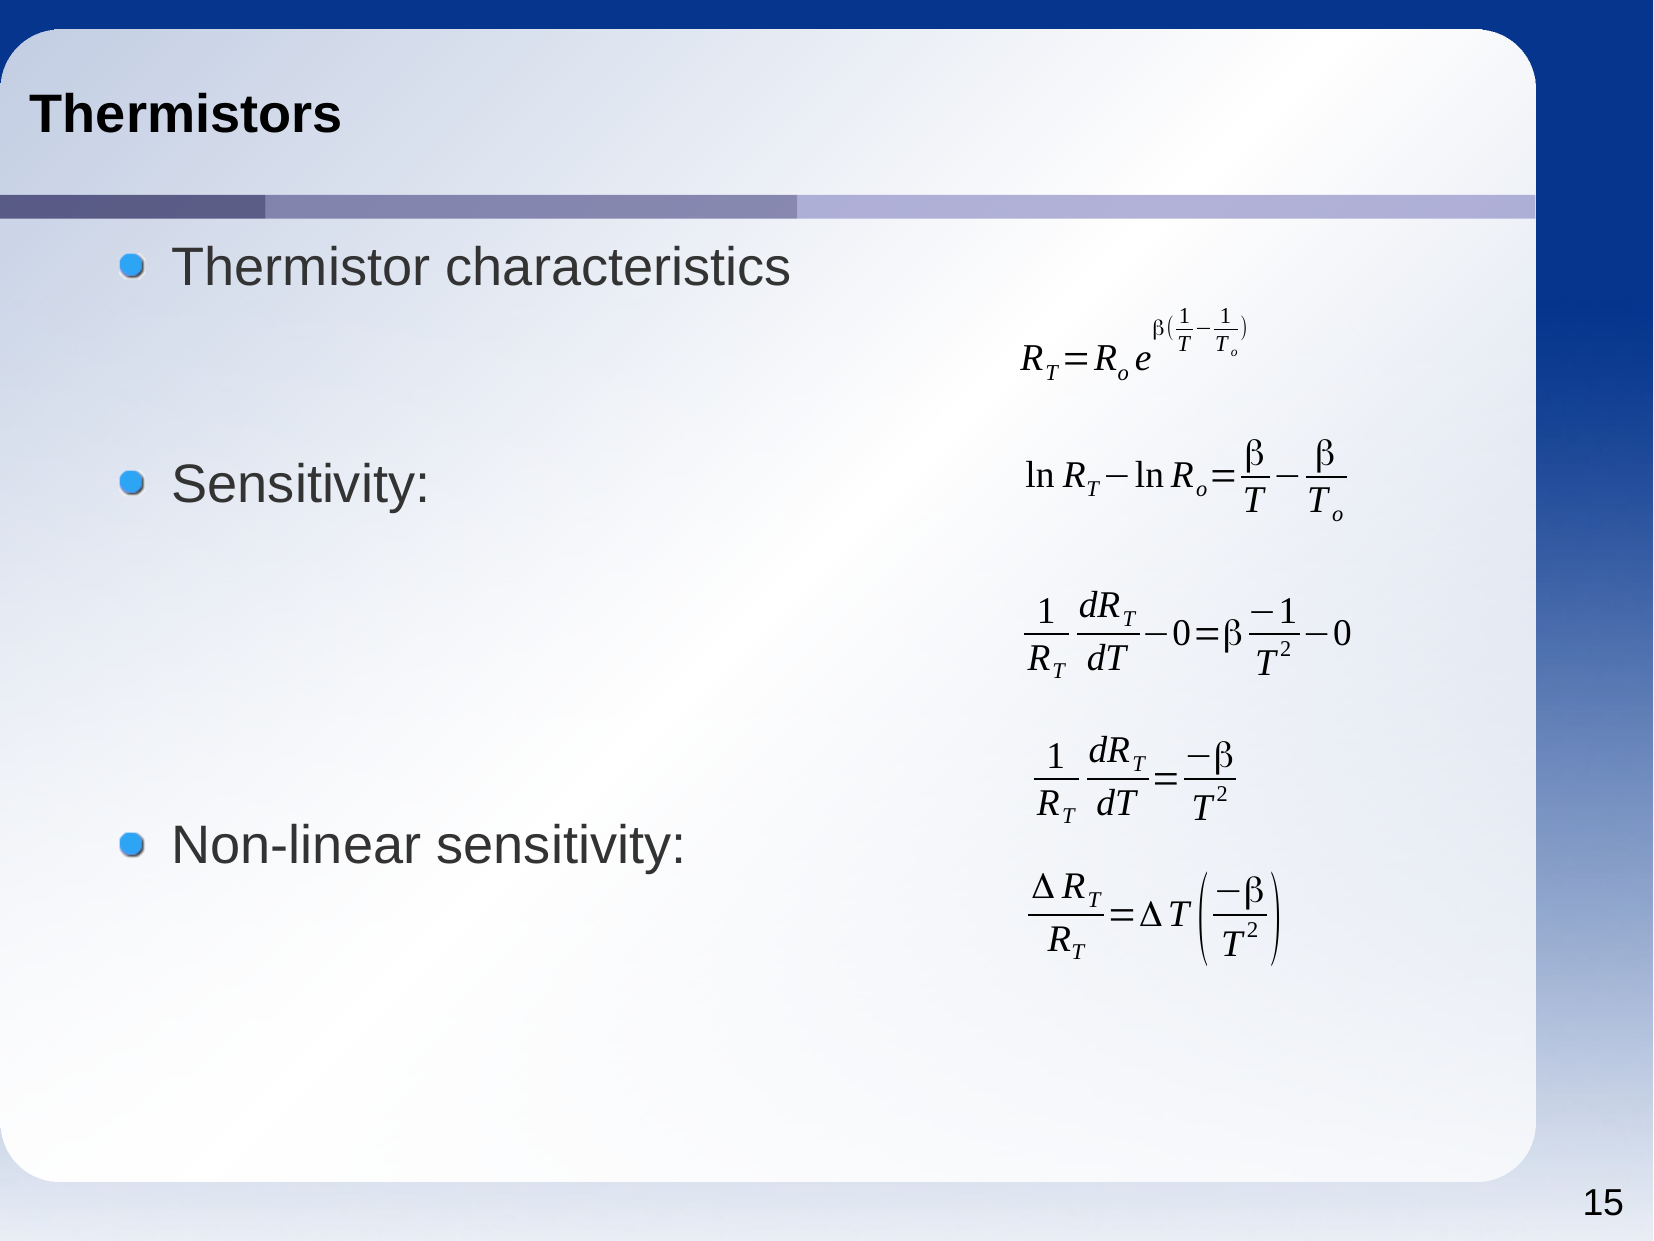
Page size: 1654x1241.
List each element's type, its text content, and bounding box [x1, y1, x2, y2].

chart [1020, 865, 1290, 970]
title Thermistors [29, 49, 1506, 178]
picture [0, 0, 1654, 1241]
list Thermistor characteristics Sensitivity: Non-linear sensitivity: [29, 236, 816, 1152]
chart [1026, 729, 1244, 830]
chart [1016, 584, 1358, 685]
chart [1019, 436, 1354, 527]
chart [1012, 302, 1254, 385]
